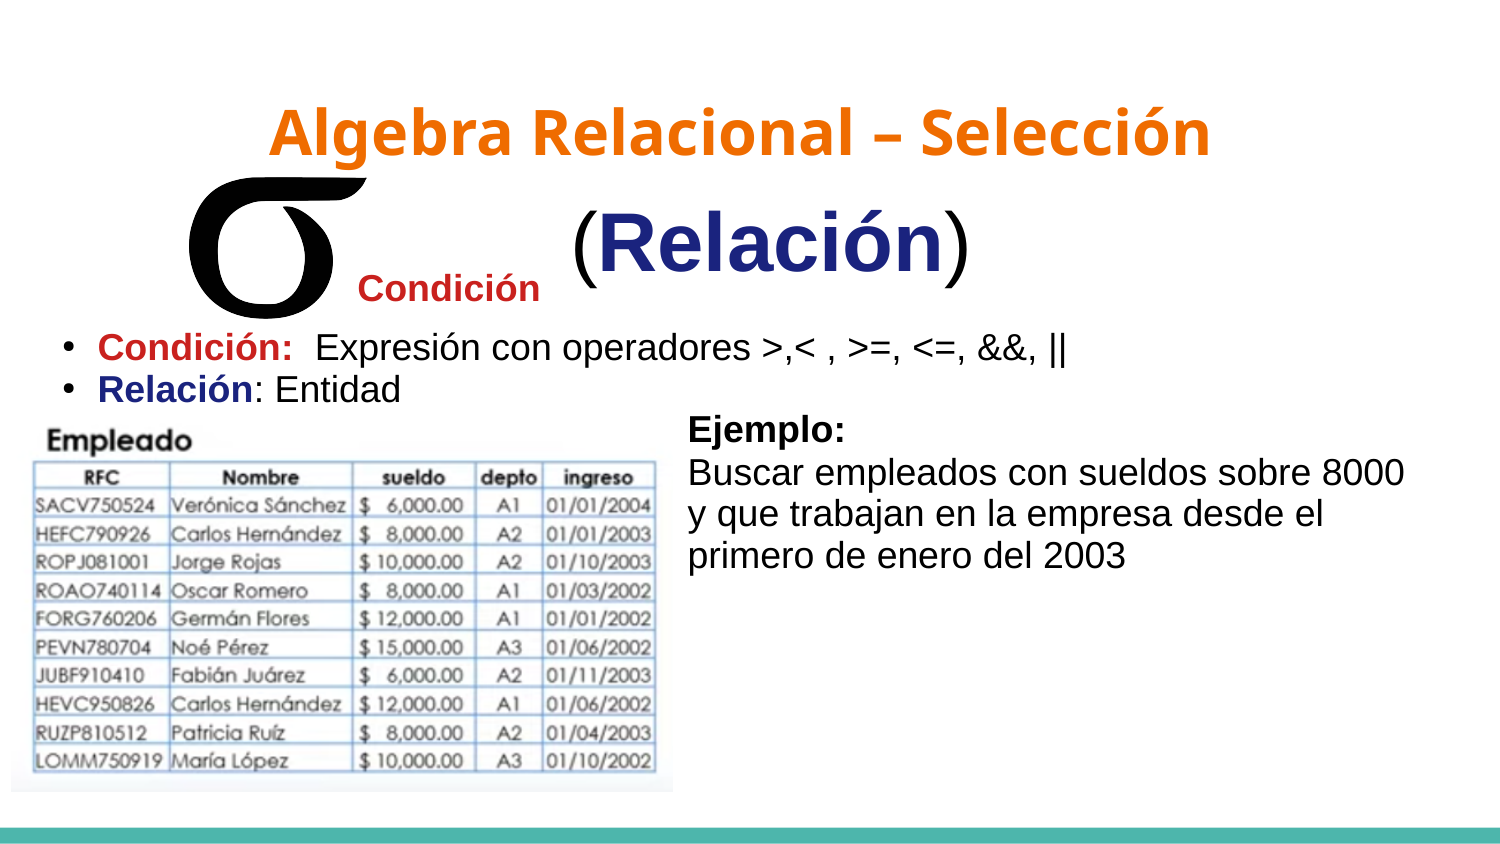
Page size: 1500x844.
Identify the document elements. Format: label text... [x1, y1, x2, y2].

picture [189, 177, 367, 318]
picture [11, 422, 673, 792]
title Algebra Relacional – Selección [51, 73, 1449, 190]
text_box (Relación) [555, 189, 993, 297]
text_box Condición [342, 259, 567, 317]
text_box Condición: Expresión con operadores >,< , >=, <=, &&, || Relación: Entidad [47, 318, 1193, 418]
text_box Ejemplo: Buscar empleados con sueldos sobre 8000 y que trabajan en la empresa desde el primero de enero del 2003 [672, 401, 1441, 585]
